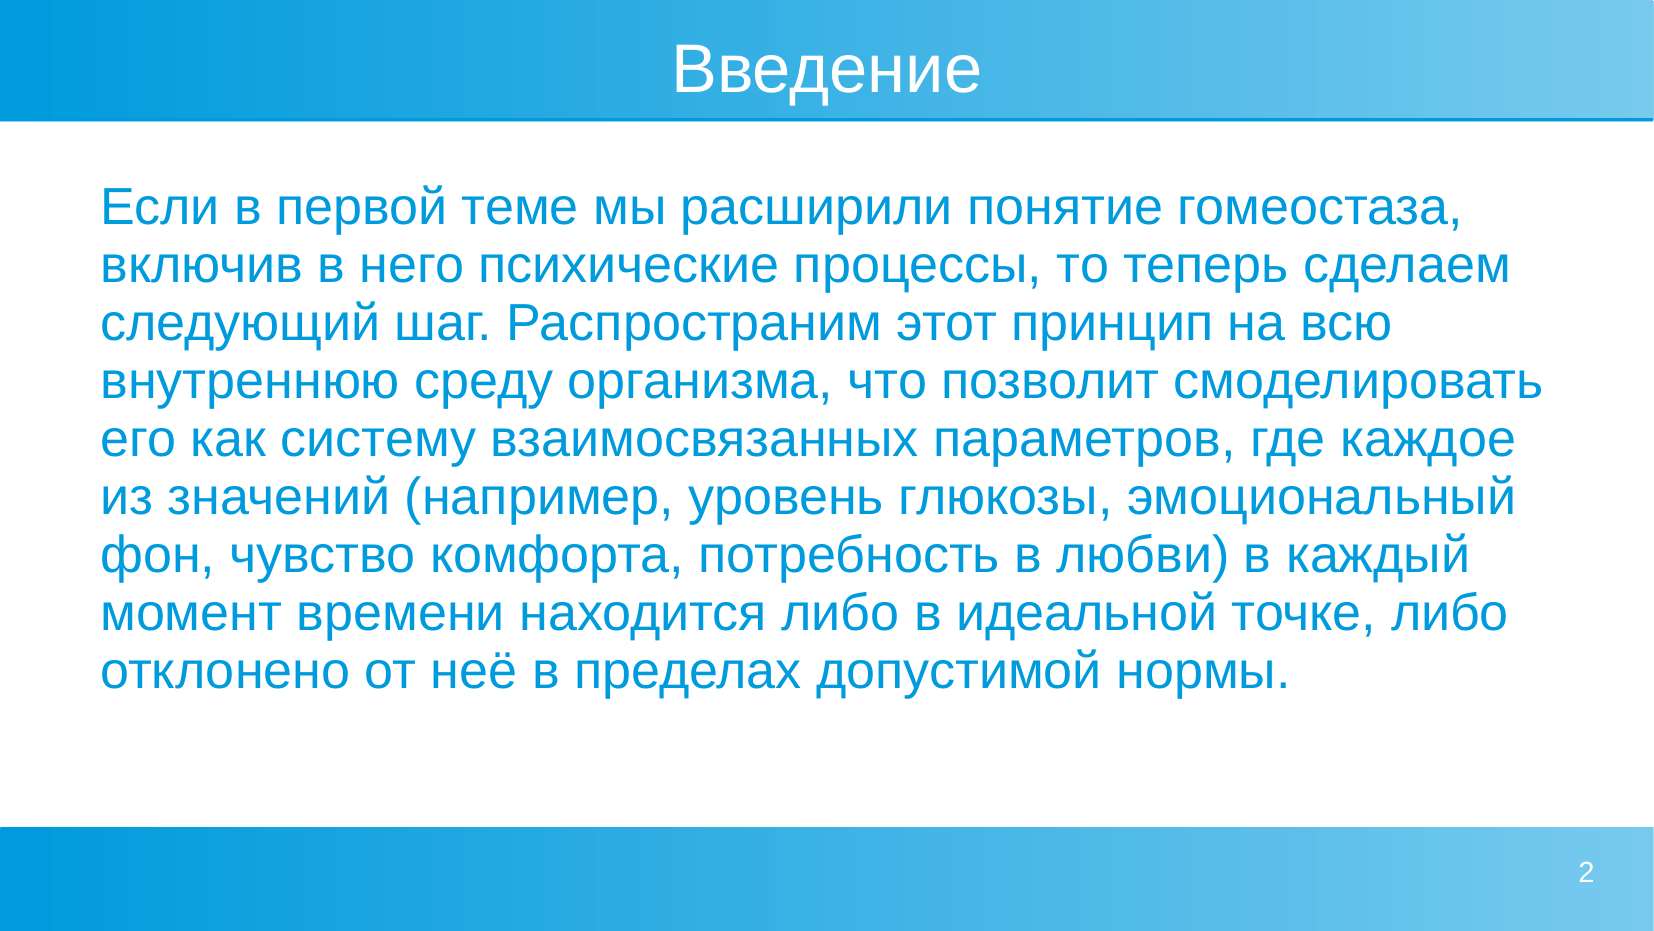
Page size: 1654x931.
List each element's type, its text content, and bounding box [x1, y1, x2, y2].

title Введение [59, 29, 1595, 108]
list Если в первой теме мы расширили понятие гомеостаза, включив в него психические процессы, то теперь сделаем следующий шаг. Распространим этот принцип на всю внутреннюю среду организма, что позволит смоделировать его как систему взаимосвязанных параметров, где каждое из значений (например, уровень глюкозы, эмоциональный фон, чувство комфорта, потребность в любви) в каждый момент времени находится либо в идеальной точке, либо отклонено от неё в пределах допустимой нормы. [29, 177, 1565, 768]
